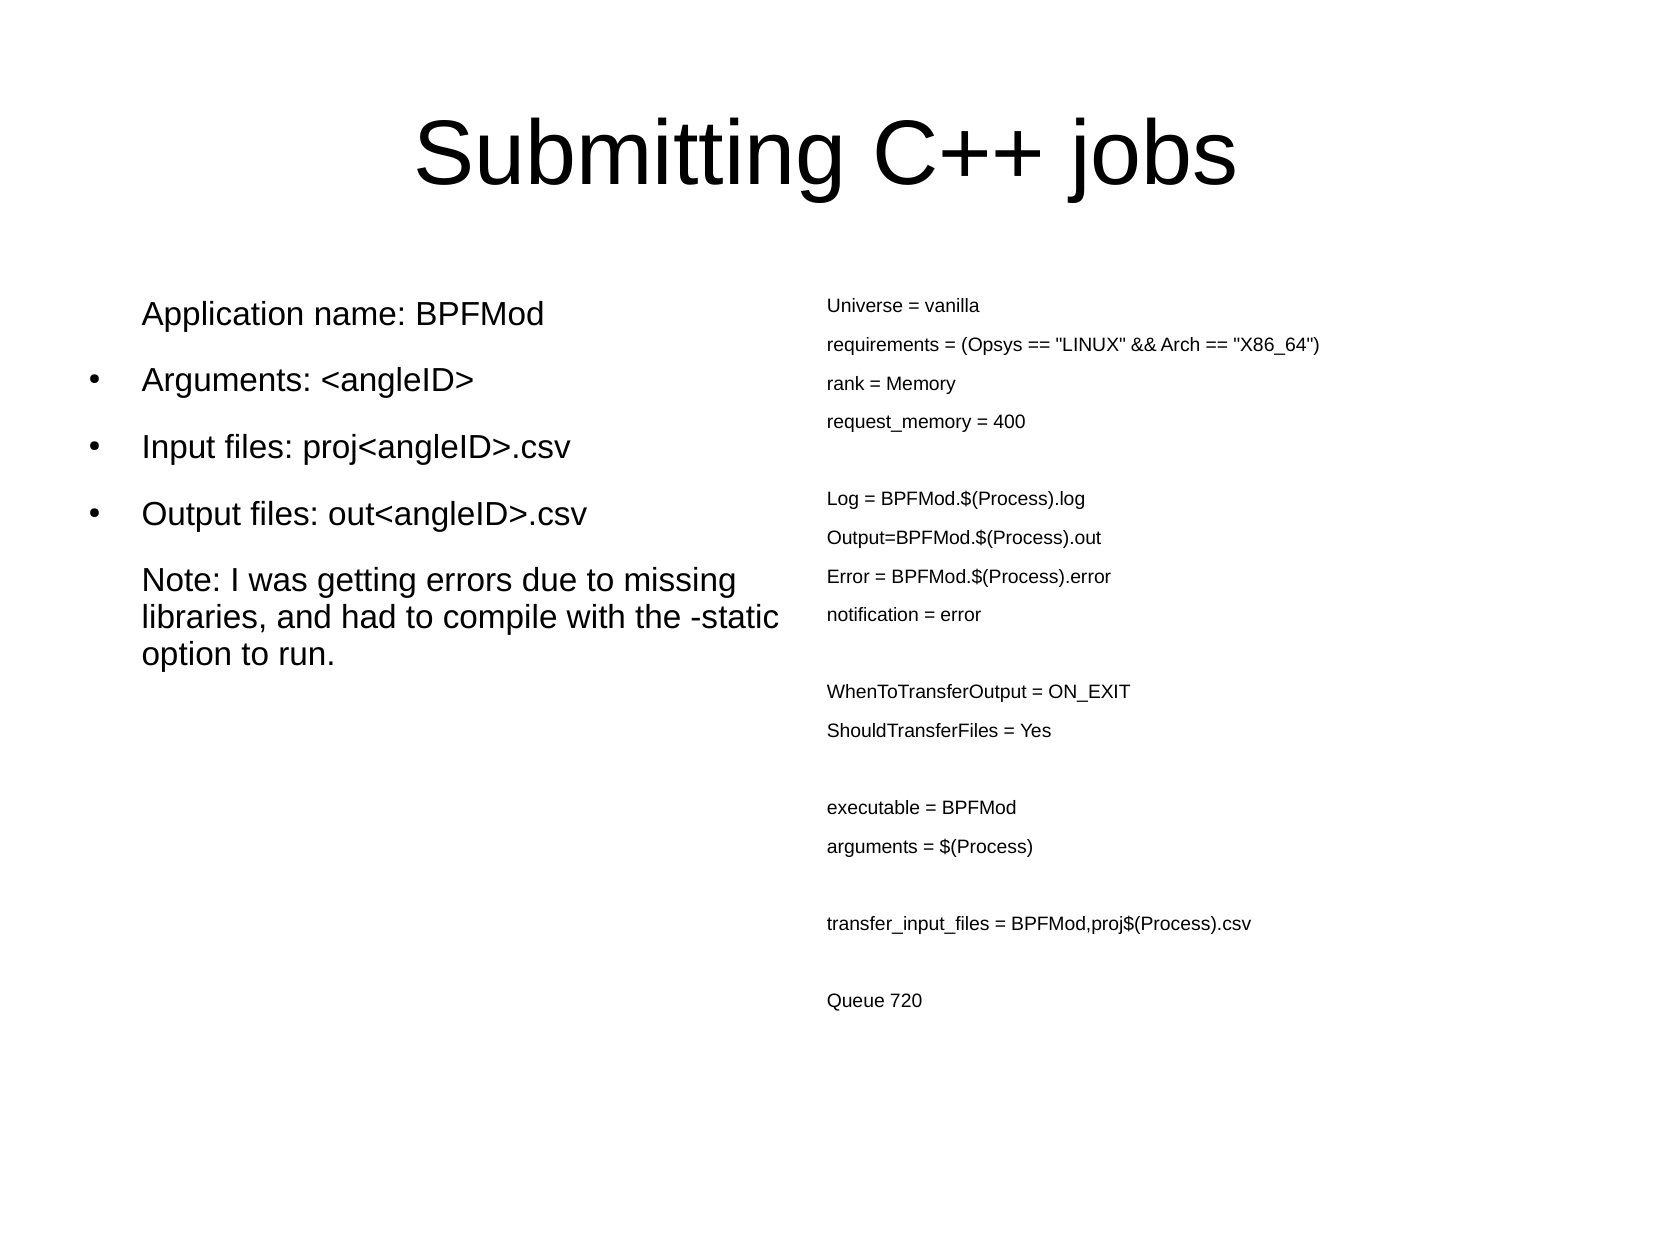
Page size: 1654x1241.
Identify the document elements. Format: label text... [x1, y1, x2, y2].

list Application name: BPFMod Arguments: <angleID> Input files: proj<angleID>.csv Output files: out<angleID>.csv Note: I was getting errors due to missing libraries, and had to compile with the -static option to run. [70, 295, 792, 1015]
list Universe = vanilla requirements = (Opsys == "LINUX" && Arch == "X86_64") rank = Memory request_memory = 400 Log = BPFMod.$(Process).log Output=BPFMod.$(Process).out Error = BPFMod.$(Process).error notification = error WhenToTransferOutput = ON_EXIT ShouldTransferFiles = Yes executable = BPFMod arguments = $(Process) transfer_input_files = BPFMod,proj$(Process).csv Queue 720 [826, 295, 1595, 1015]
title Submitting C++ jobs [82, 49, 1571, 257]
